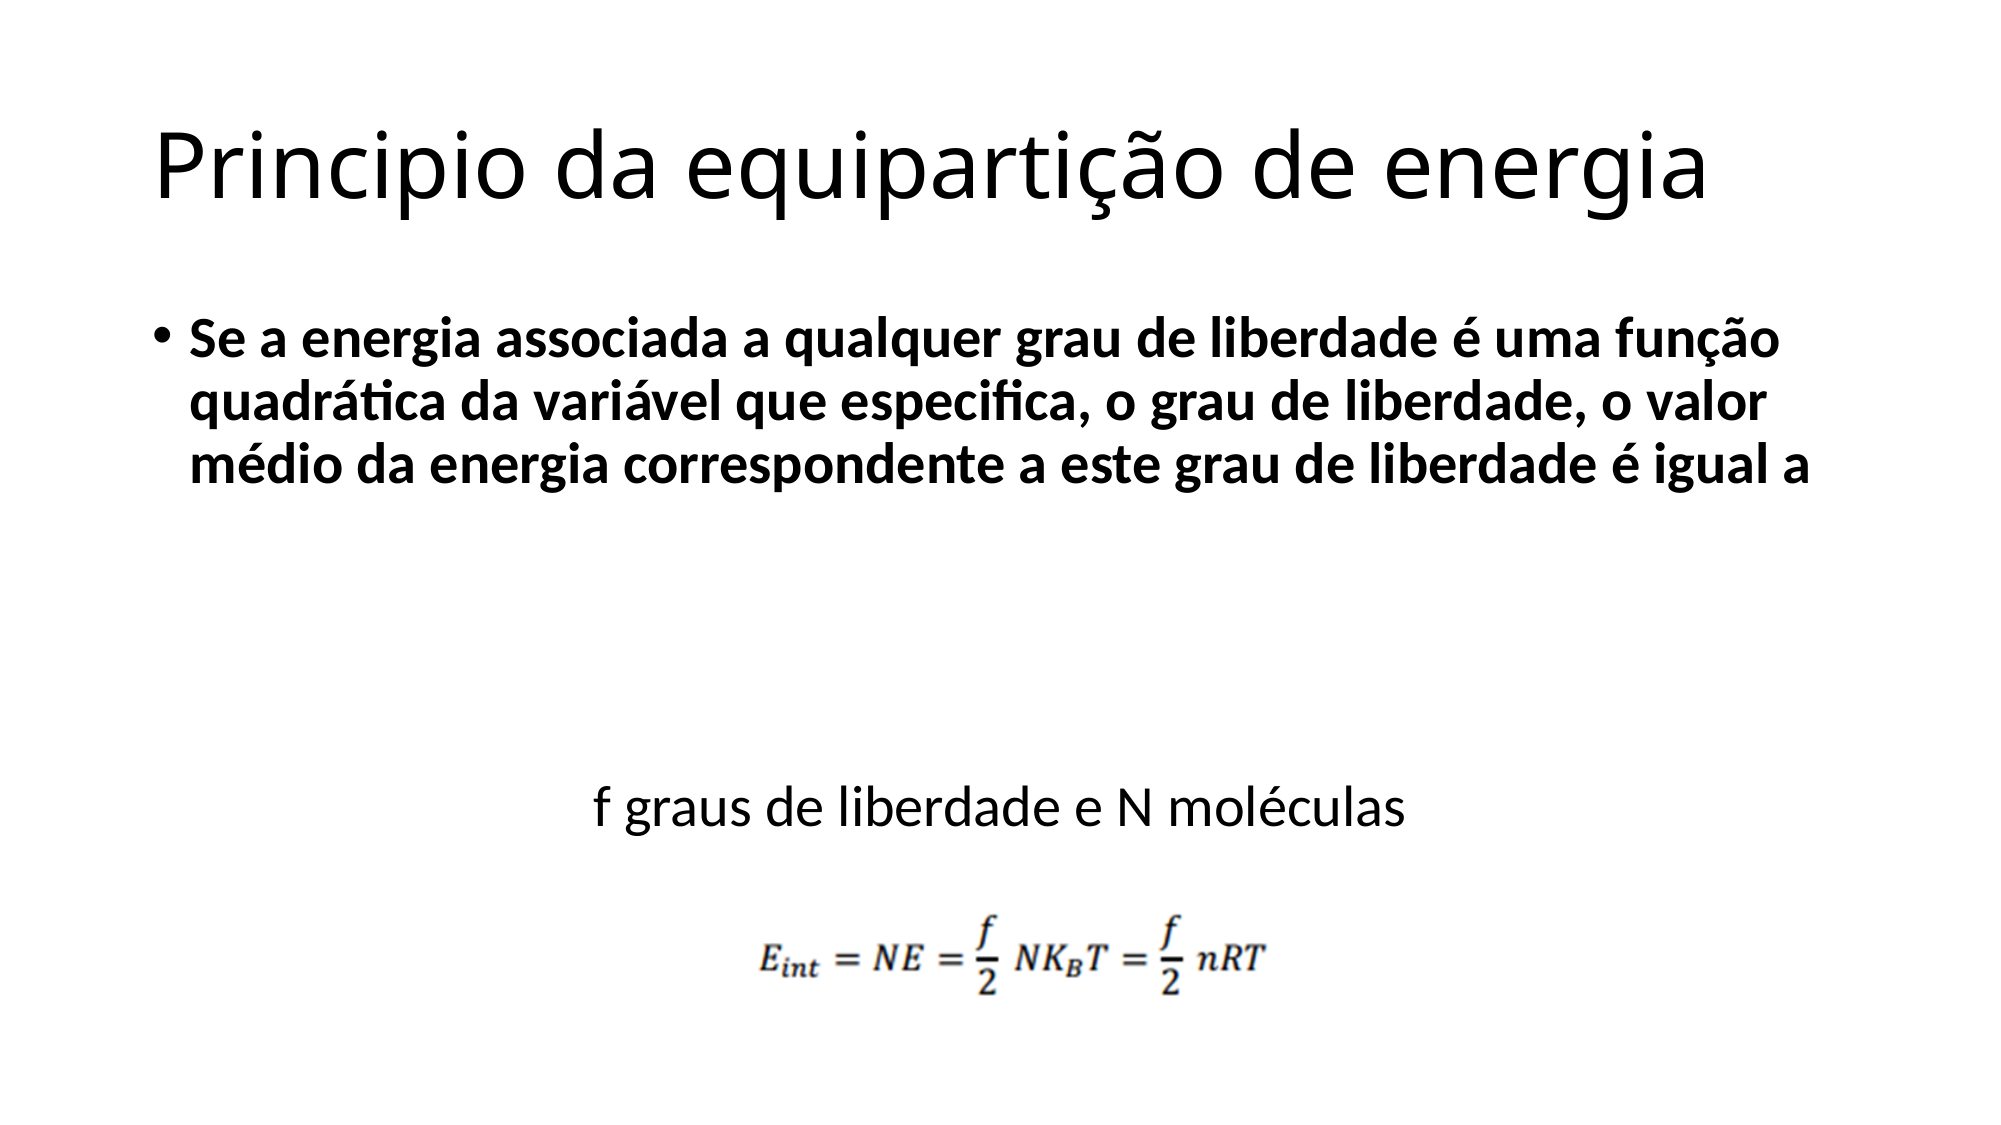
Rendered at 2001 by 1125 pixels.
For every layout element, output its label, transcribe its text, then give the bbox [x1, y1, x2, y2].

list Se a energia associada a qualquer grau de liberdade é uma função quadrática da variável que especifica, o grau de liberdade, o valor médio da energia correspondente a este grau de liberdade é igual a f graus de liberdade e N moléculas [137, 299, 1863, 1014]
picture [736, 890, 1293, 1016]
title Principio da equipartição de energia [137, 59, 1863, 278]
